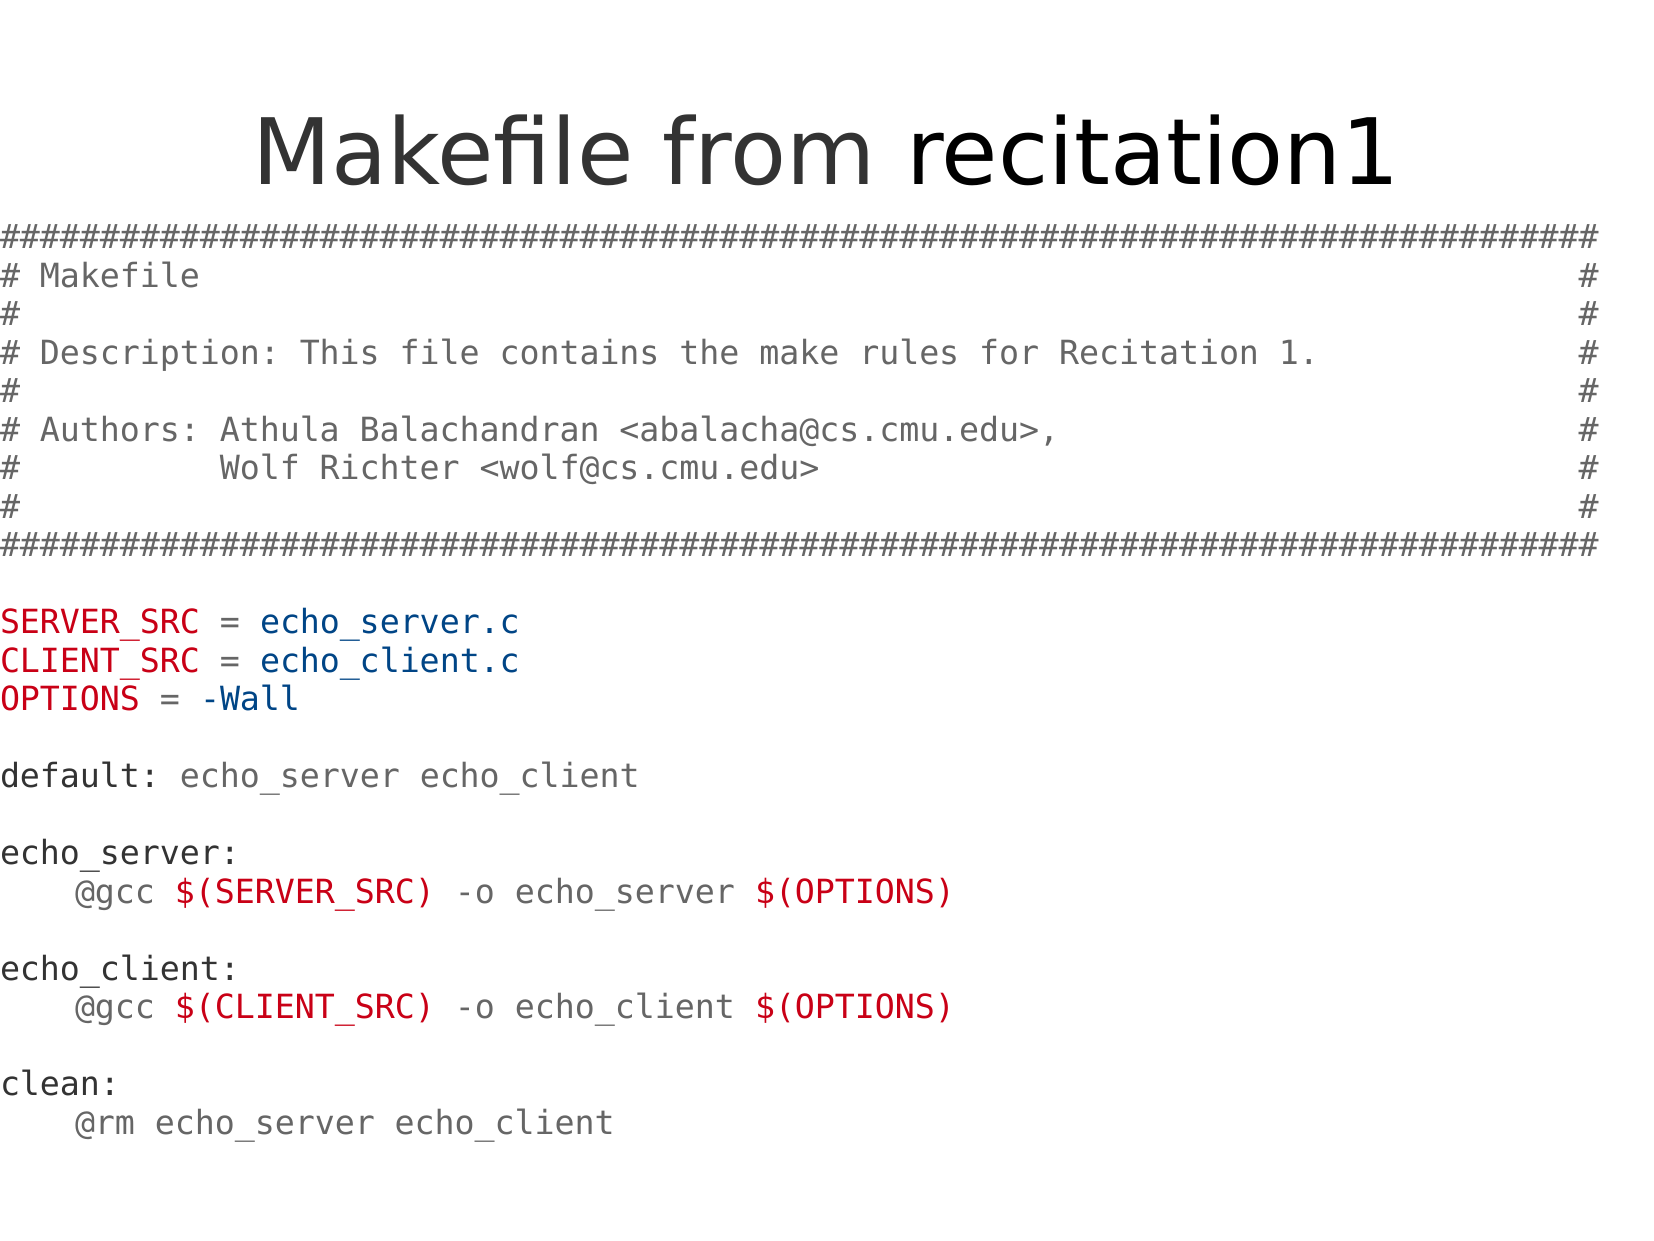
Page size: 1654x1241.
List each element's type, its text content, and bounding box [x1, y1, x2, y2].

subtitle ################################################################################ # Makefile # # # # Description: This file contains the make rules for Recitation 1. # # # # Authors: Athula Balachandran <abalacha@cs.cmu.edu>, # # Wolf Richter <wolf@cs.cmu.edu> # # # ################################################################################ SERVER_SRC = echo_server.c CLIENT_SRC = echo_client.c OPTIONS = -Wall default: echo_server echo_client echo_server: @gcc $(SERVER_SRC) -o echo_server $(OPTIONS) echo_client: @gcc $(CLIENT_SRC) -o echo_client $(OPTIONS) clean: @rm echo_server echo_client [0, 214, 1651, 1184]
title Makefile from recitation1 [82, 49, 1571, 214]
